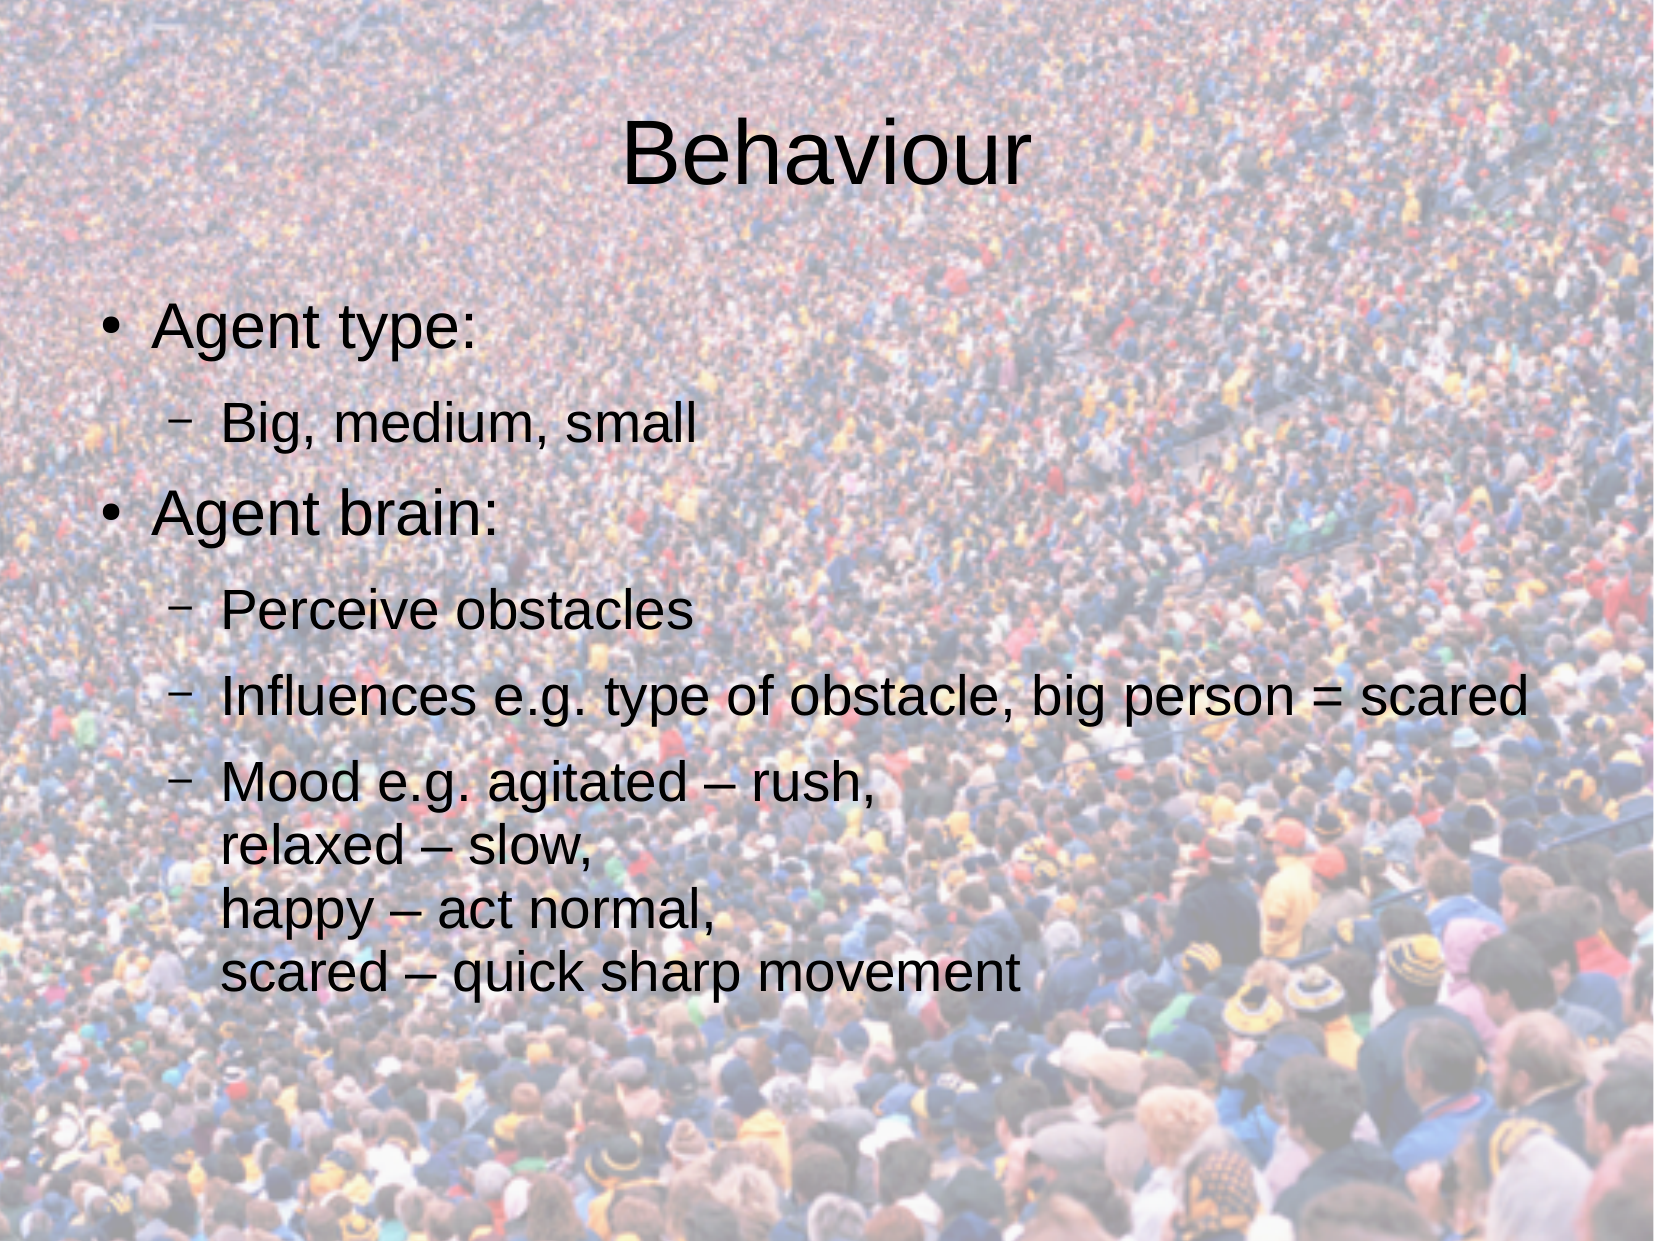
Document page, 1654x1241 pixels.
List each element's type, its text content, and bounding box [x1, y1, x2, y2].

list Agent type: Big, medium, small Agent brain: Perceive obstacles Influences e.g. type of obstacle, big person = scared Mood e.g. agitated – rush, relaxed – slow, happy – act normal, scared – quick sharp movement [82, 290, 1571, 1010]
title Behaviour [82, 49, 1571, 257]
picture [0, 0, 1654, 1241]
